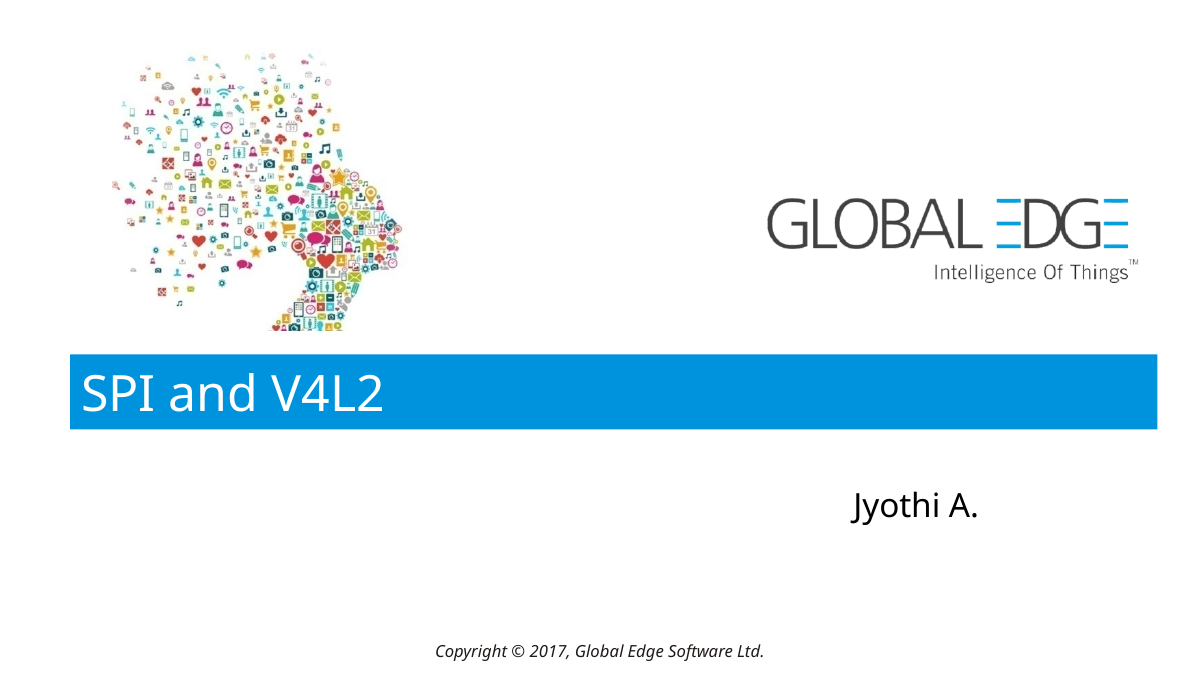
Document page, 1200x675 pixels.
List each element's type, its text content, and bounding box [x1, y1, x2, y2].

title SPI and V4L2 [70, 354, 1158, 430]
picture [757, 187, 1148, 293]
picture [112, 15, 415, 331]
text_box Jyothi A. [838, 474, 1005, 528]
